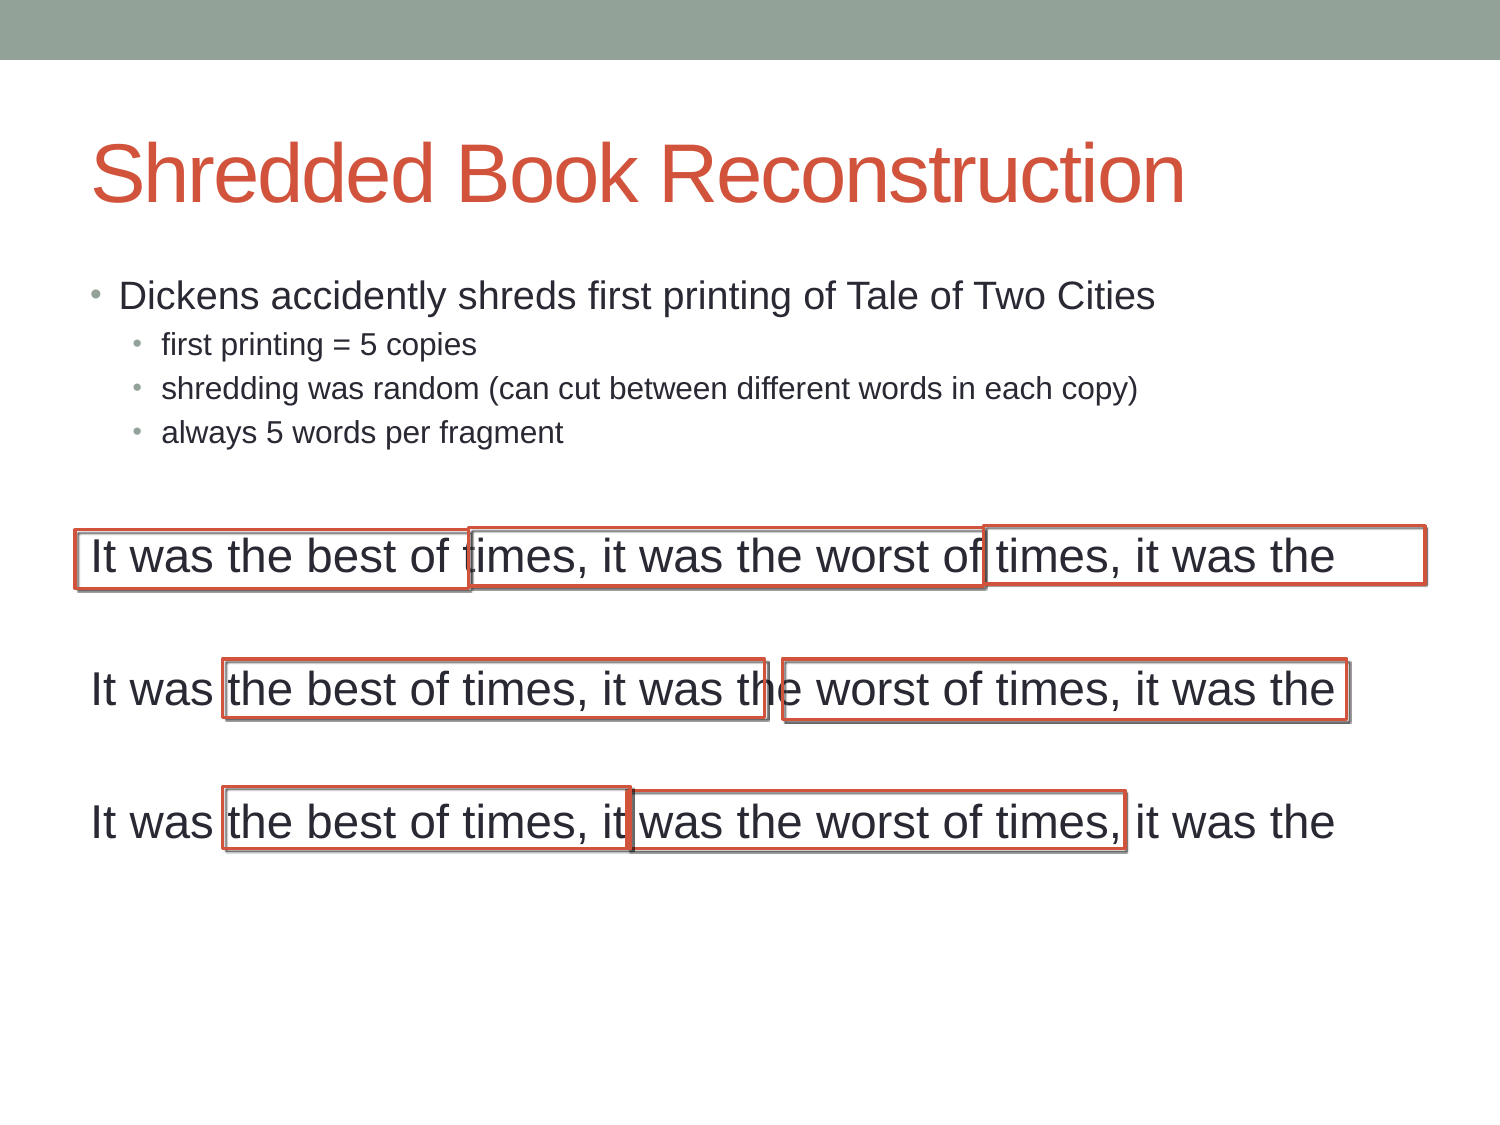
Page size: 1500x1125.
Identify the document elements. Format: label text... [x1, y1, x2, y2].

list Dickens accidently shreds first printing of Tale of Two Cities first printing = 5 copies shredding was random (can cut between different words in each copy) always 5 words per fragment It was the best of times, it was the worst of times, it was the It was the best of times, it was the worst of times, it was the It was the best of times, it was the worst of times, it was the [989, 531, 1423, 582]
list Dickens accidently shreds first printing of Tale of Two Cities first printing = 5 copies shredding was random (can cut between different words in each copy) always 5 words per fragment It was the best of times, it was the worst of times, it was the It was the best of times, it was the worst of times, it was the It was the best of times, it was the worst of times, it was the [75, 588, 1425, 1063]
list Dickens accidently shreds first printing of Tale of Two Cities first printing = 5 copies shredding was random (can cut between different words in each copy) always 5 words per fragment It was the best of times, it was the worst of times, it was the It was the best of times, it was the worst of times, it was the It was the best of times, it was the worst of times, it was the [75, 262, 1425, 528]
title Shredded Book Reconstruction [75, 87, 1425, 250]
list Dickens accidently shreds first printing of Tale of Two Cities first printing = 5 copies shredding was random (can cut between different words in each copy) always 5 words per fragment It was the best of times, it was the worst of times, it was the It was the best of times, it was the worst of times, it was the It was the best of times, it was the worst of times, it was the [475, 534, 982, 584]
list Dickens accidently shreds first printing of Tale of Two Cities first printing = 5 copies shredding was random (can cut between different words in each copy) always 5 words per fragment It was the best of times, it was the worst of times, it was the It was the best of times, it was the worst of times, it was the It was the best of times, it was the worst of times, it was the [81, 536, 467, 587]
